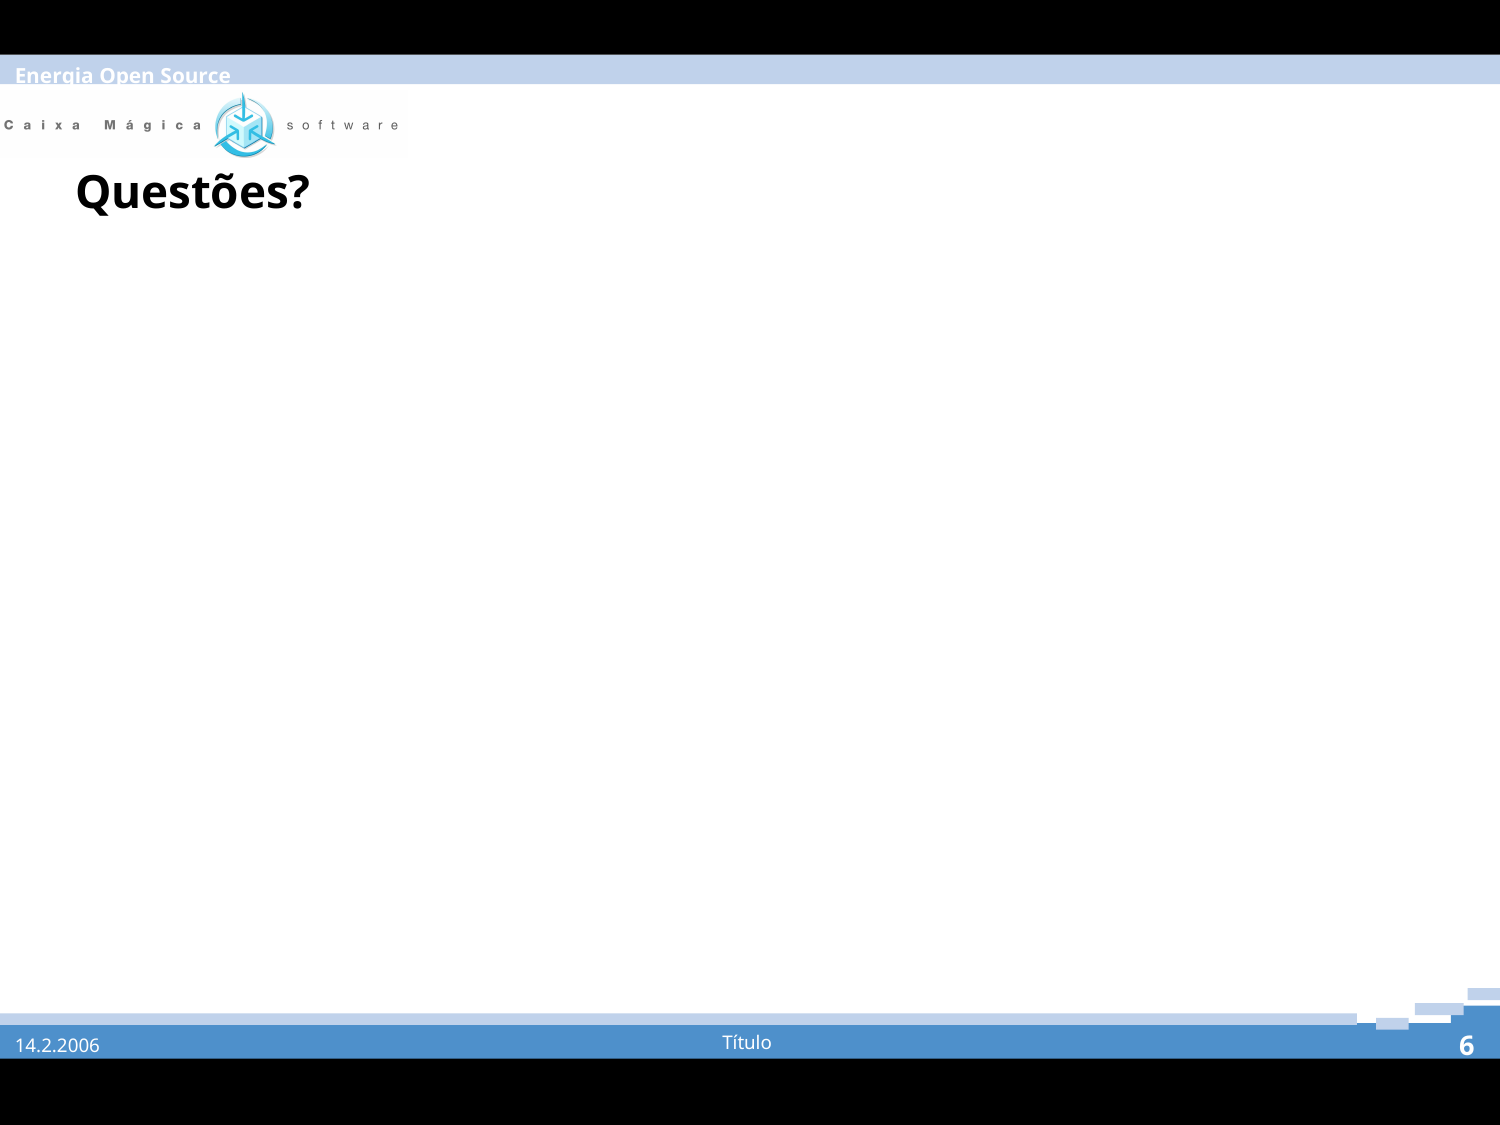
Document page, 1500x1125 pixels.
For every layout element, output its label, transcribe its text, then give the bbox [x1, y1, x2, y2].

picture [0, 90, 408, 158]
title Questões? [75, 136, 1334, 246]
